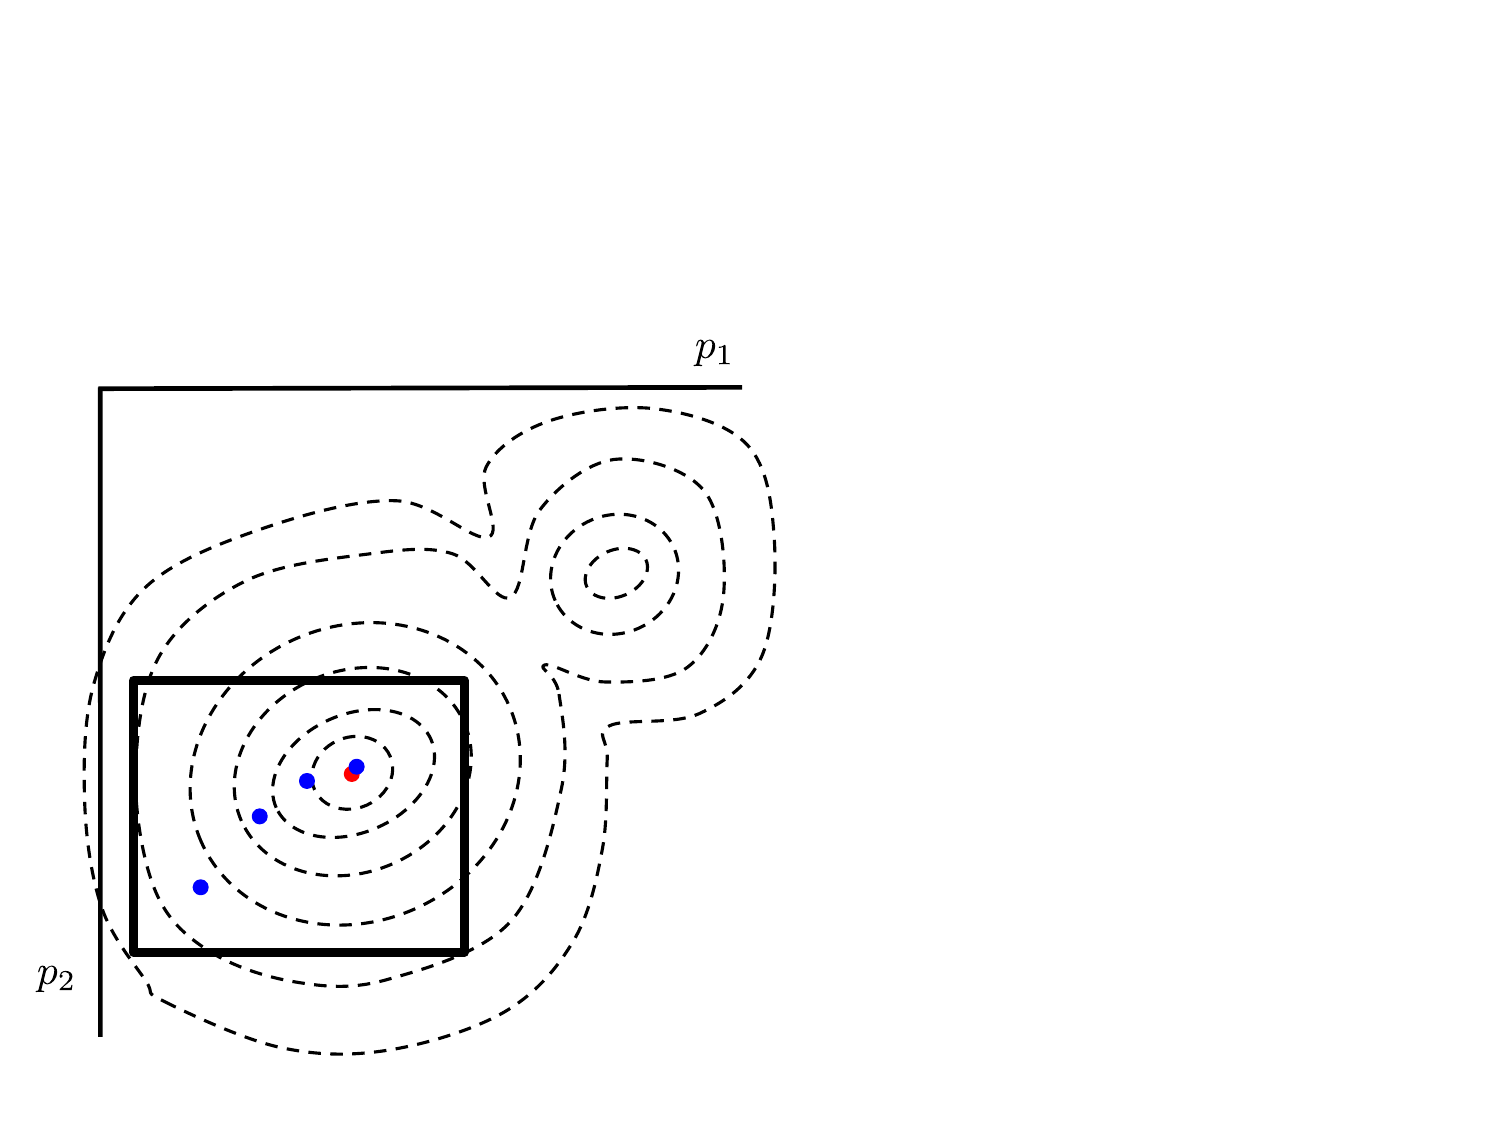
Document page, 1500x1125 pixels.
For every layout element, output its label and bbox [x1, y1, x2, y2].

text_box [693, 339, 733, 367]
text_box [345, 760, 363, 780]
text_box [253, 810, 266, 823]
text_box [301, 775, 313, 787]
text_box [194, 881, 207, 894]
text_box [35, 965, 75, 993]
